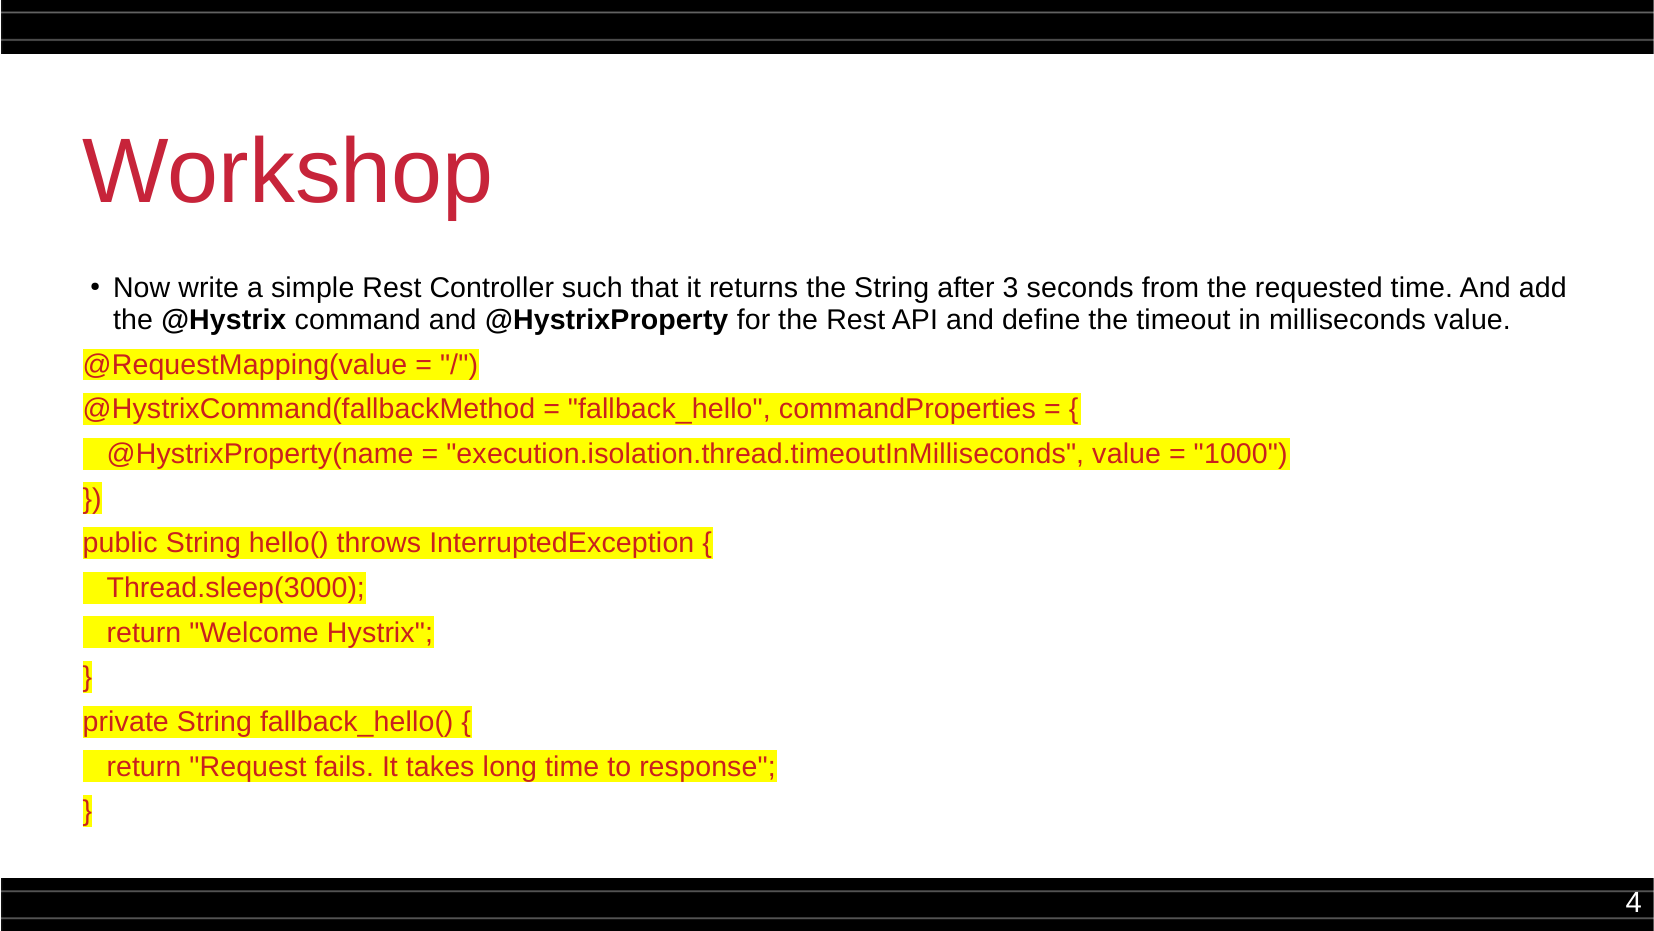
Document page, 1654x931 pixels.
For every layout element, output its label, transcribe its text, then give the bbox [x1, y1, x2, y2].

list Now write a simple Rest Controller such that it returns the String after 3 seconds from the requested time. And add the @Hystrix command and @HystrixProperty for the Rest API and define the timeout in milliseconds value. @RequestMapping(value = "/") @HystrixCommand(fallbackMethod = "fallback_hello", commandProperties = { @HystrixProperty(name = "execution.isolation.thread.timeoutInMilliseconds", value = "1000") }) public String hello() throws InterruptedException { Thread.sleep(3000); return "Welcome Hystrix"; } private String fallback_hello() { return "Request fails. It takes long time to response"; } [82, 271, 1571, 851]
picture [1, 0, 1654, 54]
picture [1, 878, 1654, 931]
title Workshop [82, 92, 1571, 249]
